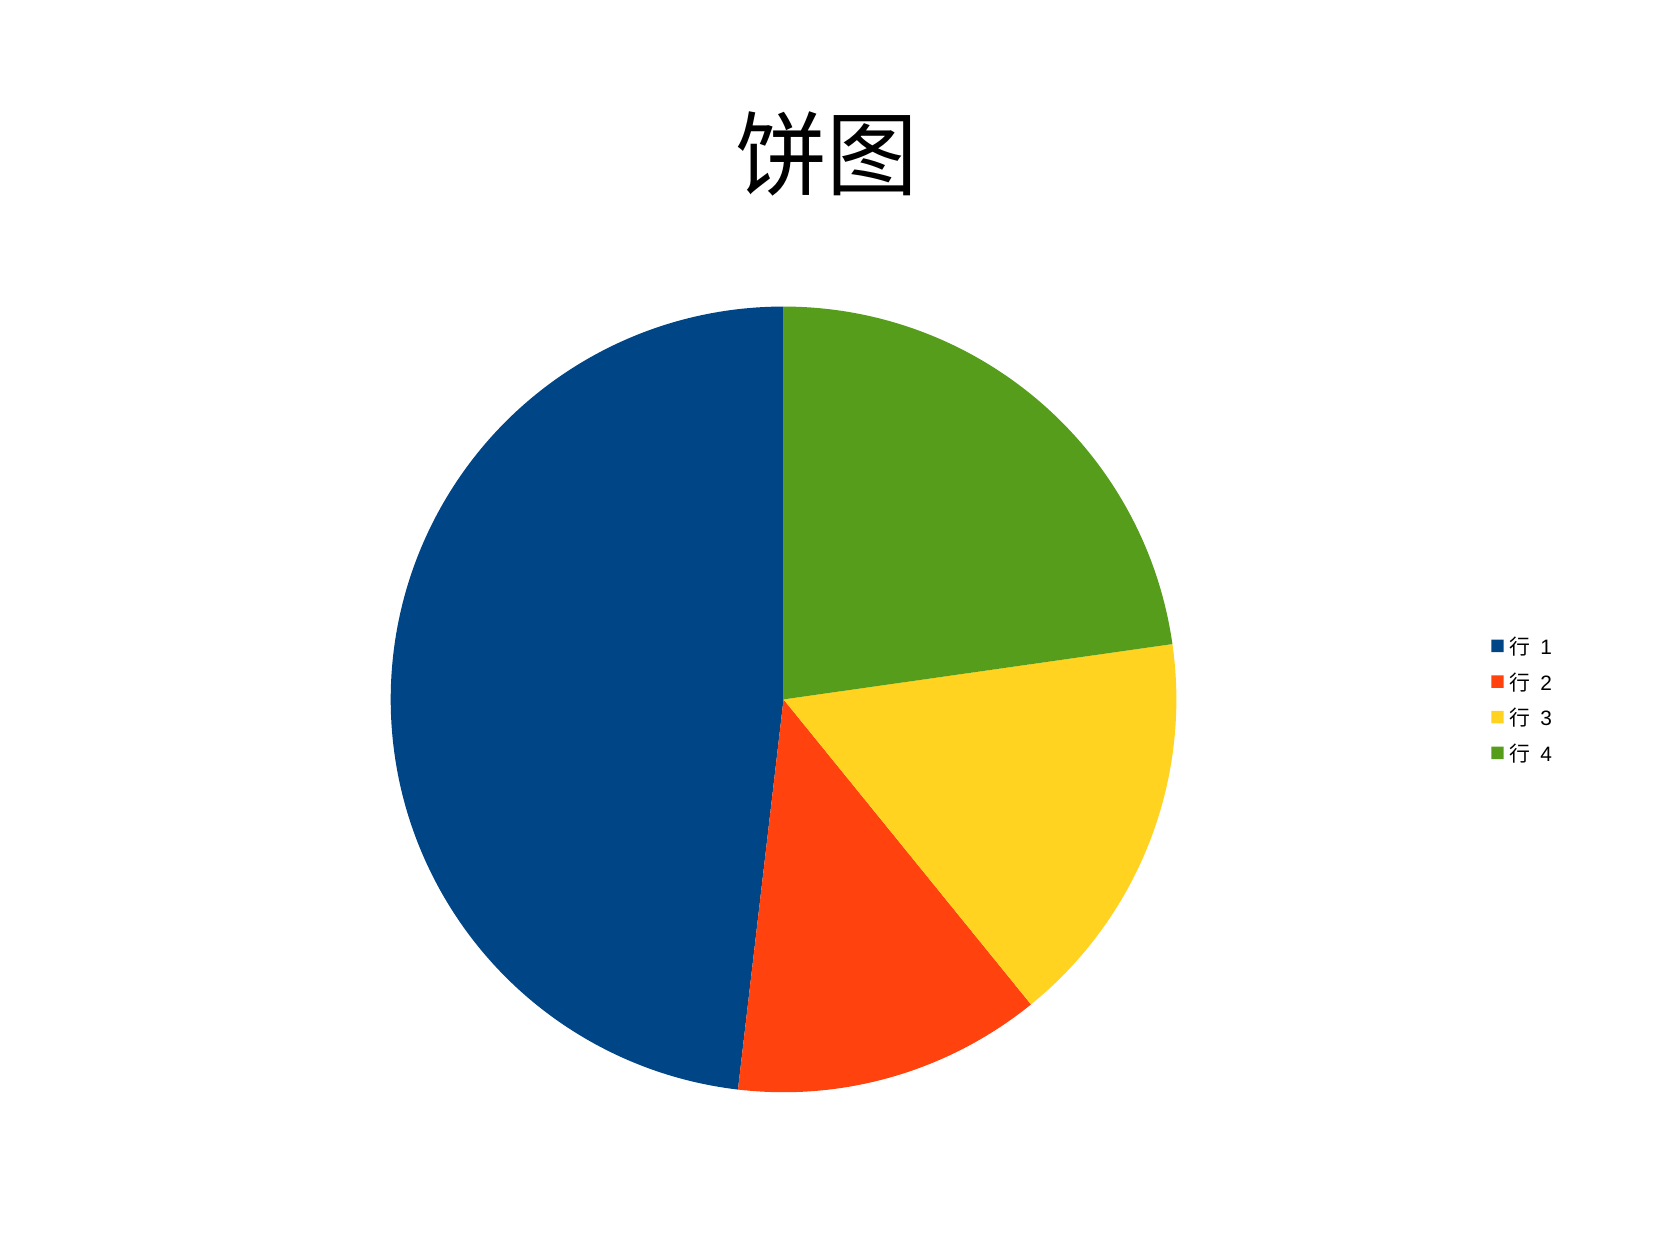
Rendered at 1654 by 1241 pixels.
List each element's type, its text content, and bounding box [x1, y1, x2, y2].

chart [82, 290, 1571, 1109]
title 饼图 [82, 49, 1571, 257]
